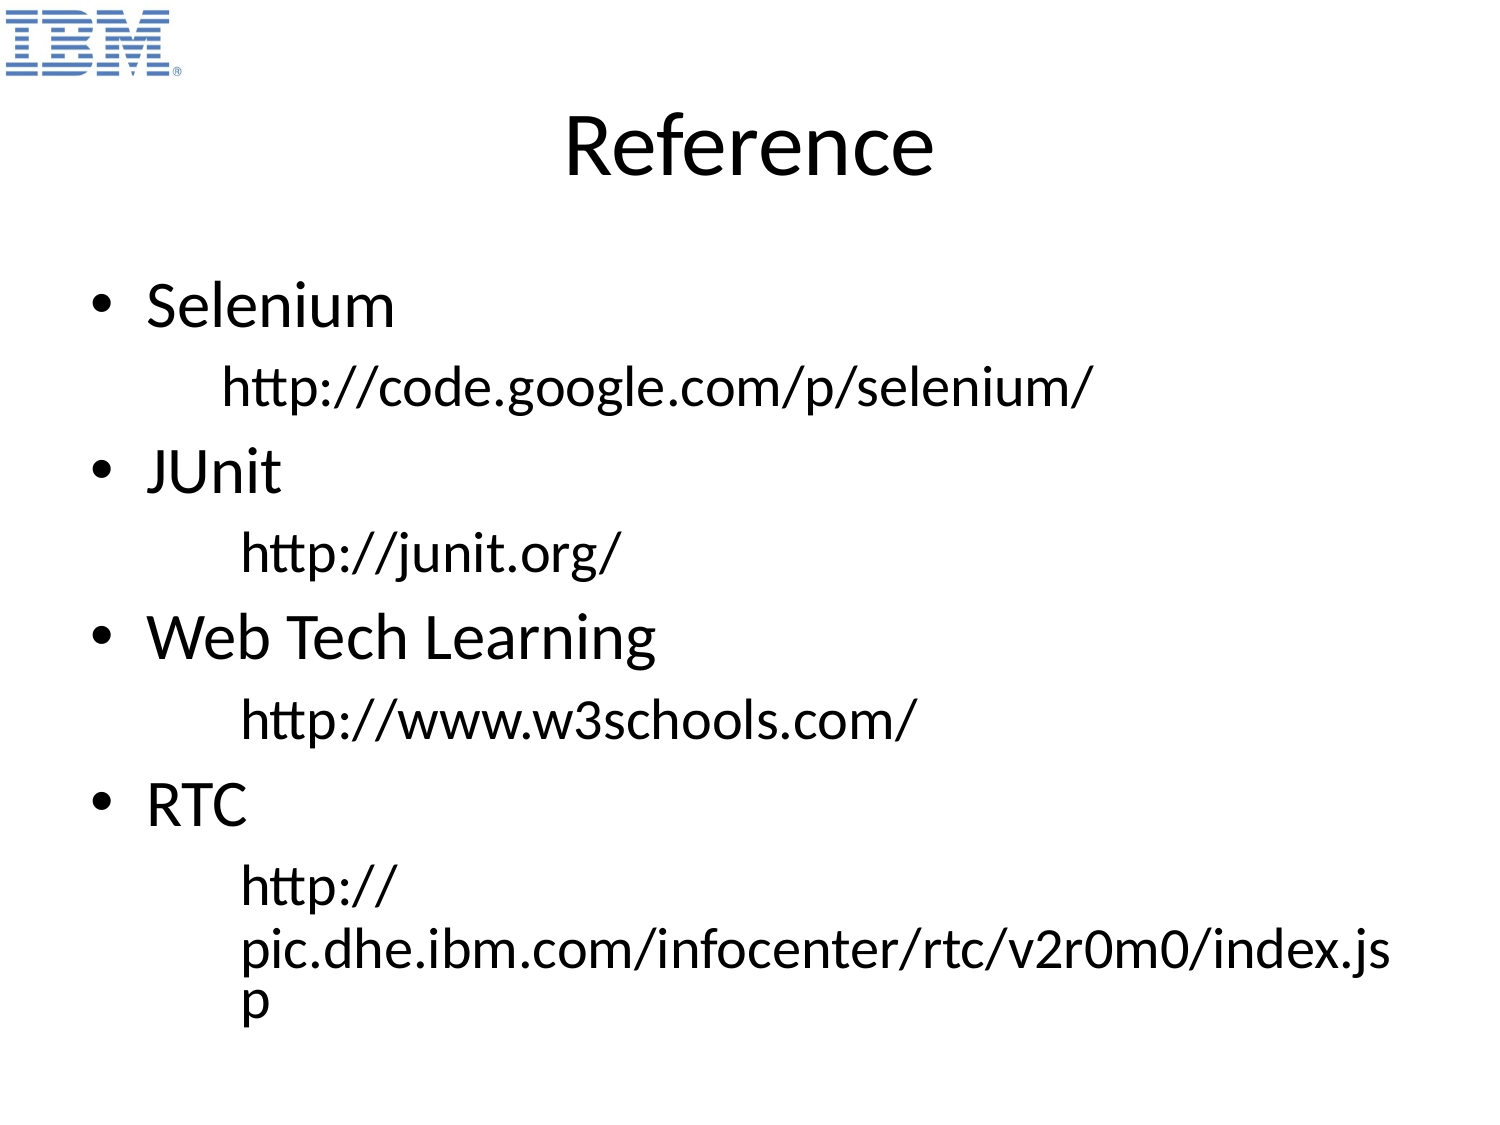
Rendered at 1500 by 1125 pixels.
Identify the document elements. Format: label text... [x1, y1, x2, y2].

title Reference [75, 45, 1426, 233]
list Selenium http://code.google.com/p/selenium/ JUnit http://junit.org/ Web Tech Learning http://www.w3schools.com/ RTC http://pic.dhe.ibm.com/infocenter/rtc/v2r0m0/index.jsp [75, 262, 1426, 1005]
